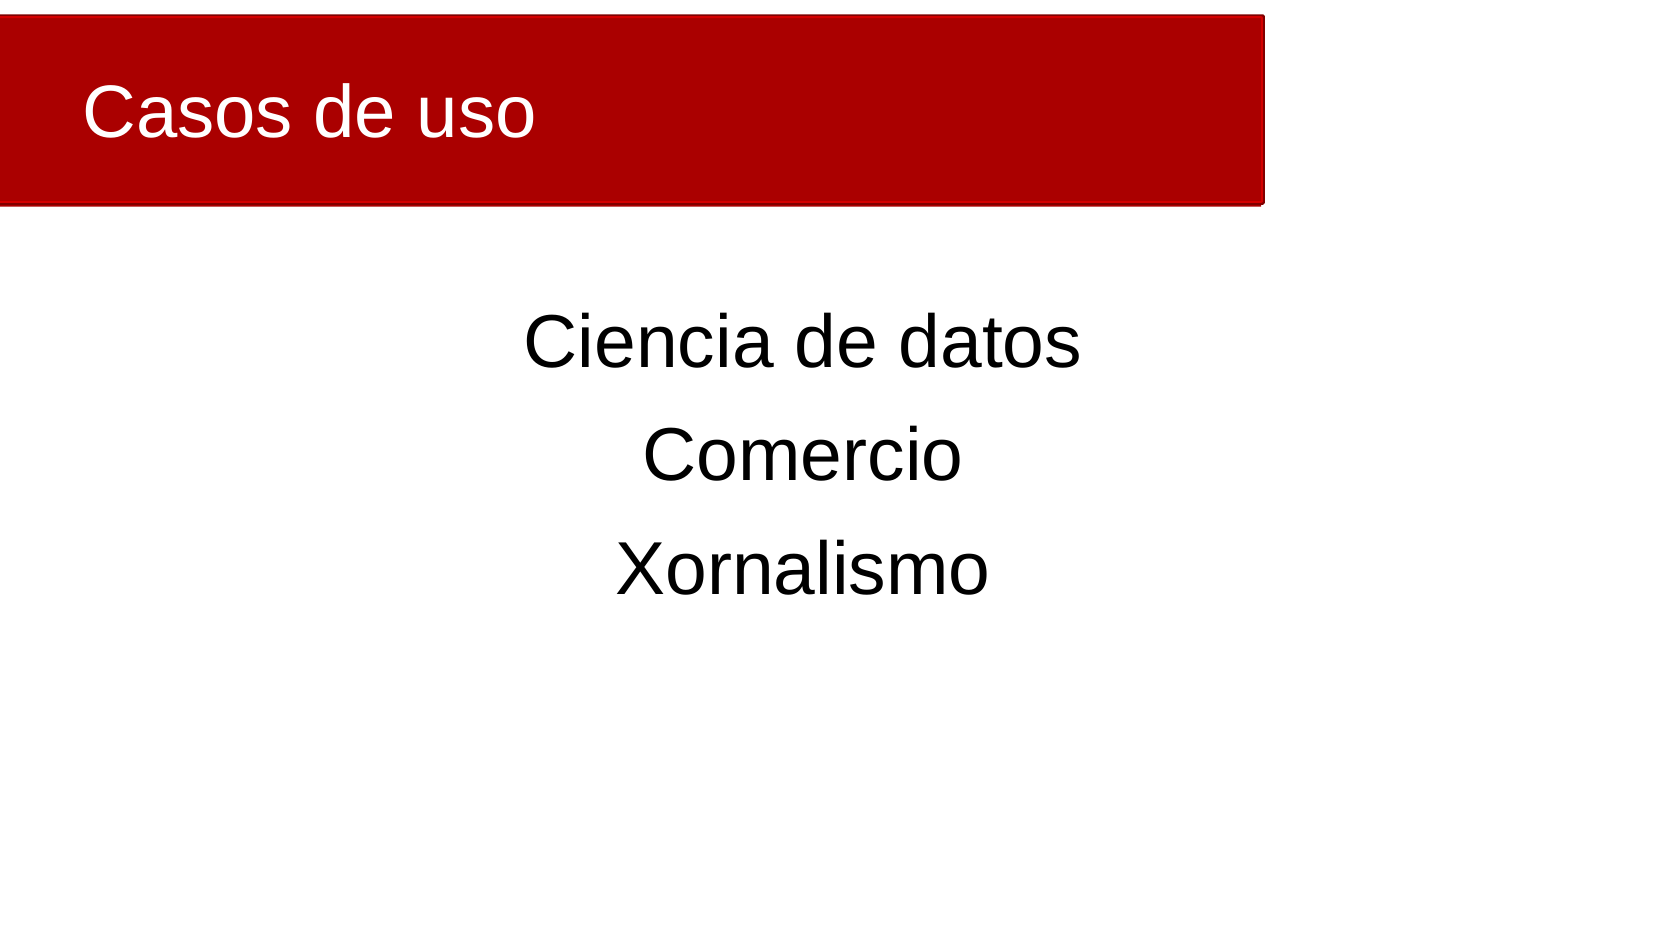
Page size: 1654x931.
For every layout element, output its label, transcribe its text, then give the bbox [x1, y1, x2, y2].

subtitle Ciencia de datos Comercio Xornalismo [35, 23, 1571, 886]
